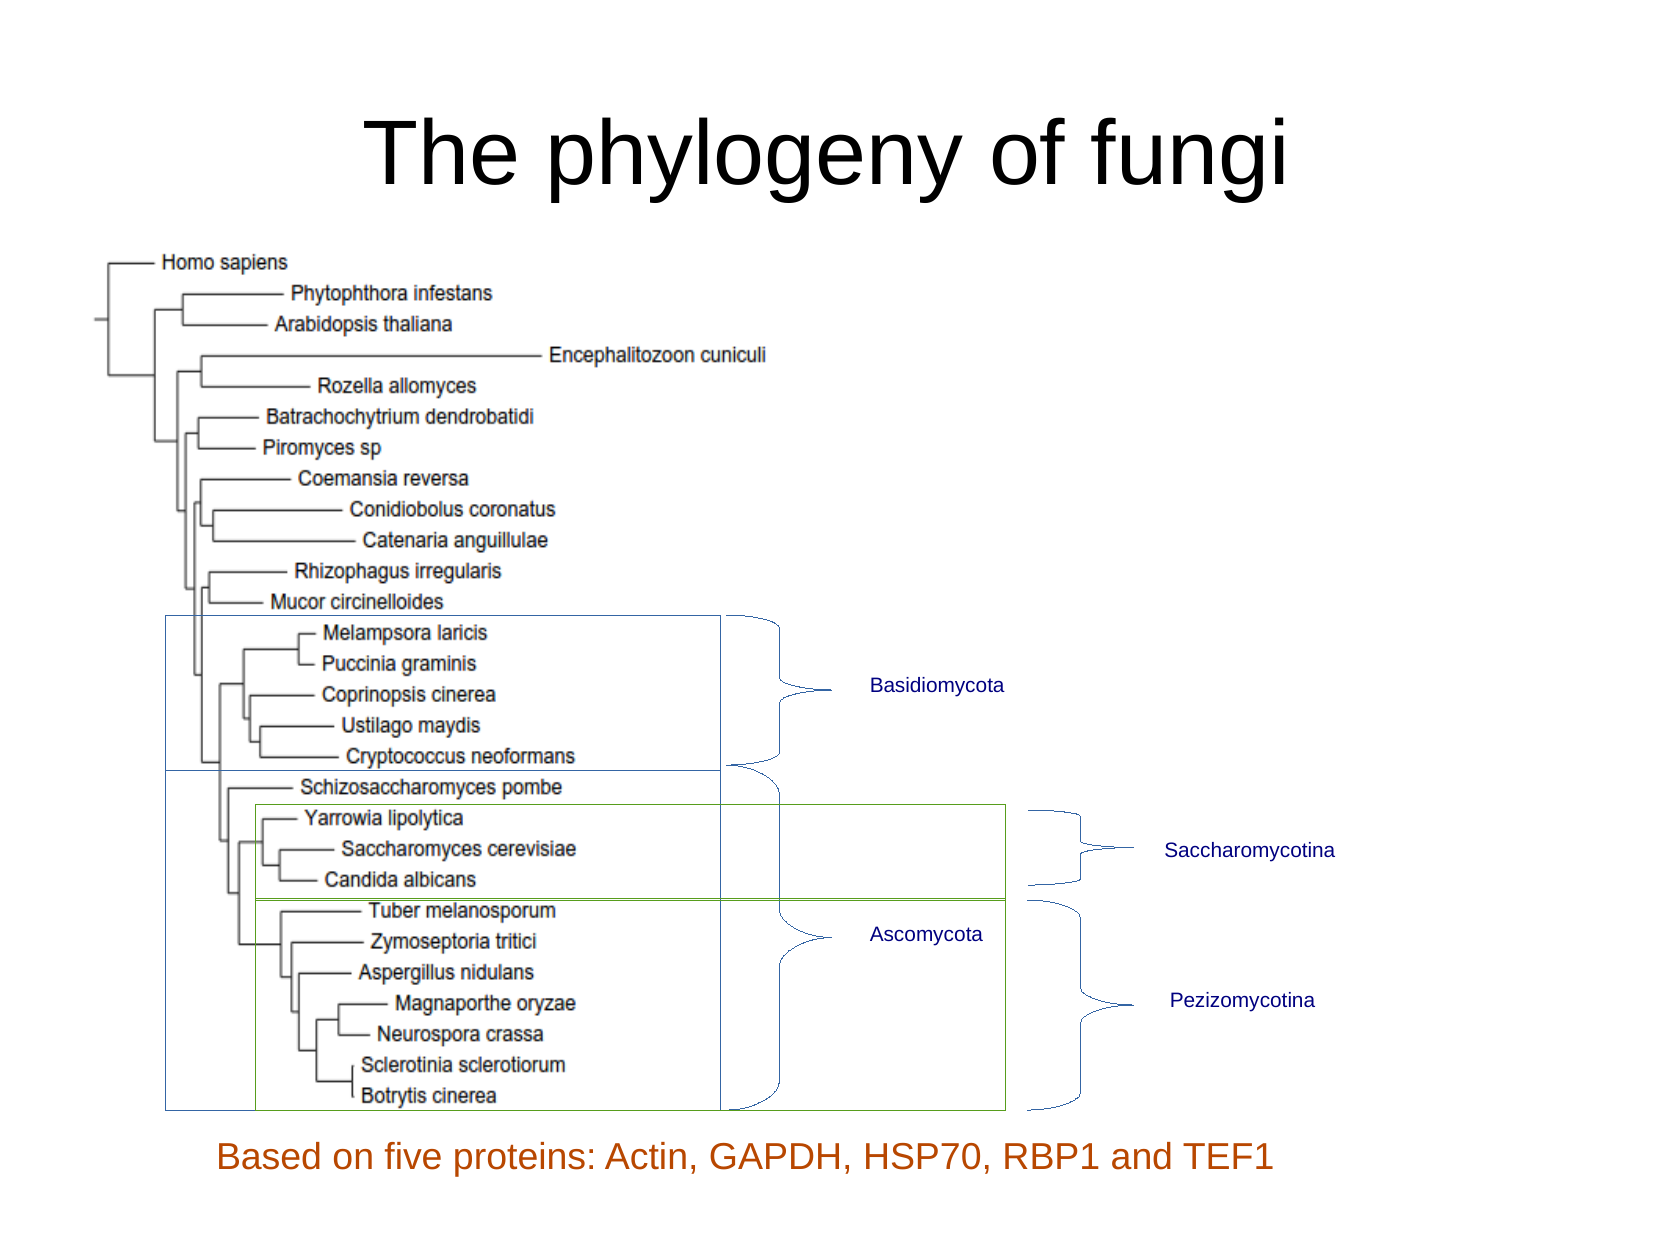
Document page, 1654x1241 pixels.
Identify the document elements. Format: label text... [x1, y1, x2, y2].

text_box Saccharomycotina [1149, 831, 1351, 871]
text_box [165, 615, 1006, 1111]
title The phylogeny of fungi [82, 49, 1571, 257]
text_box Pezizomycotina [1155, 981, 1330, 1021]
text_box Based on five proteins: Actin, GAPDH, HSP70, RBP1 and TEF1 [201, 1128, 1291, 1186]
text_box Basidiomycota [855, 666, 1020, 706]
picture [73, 239, 781, 1129]
